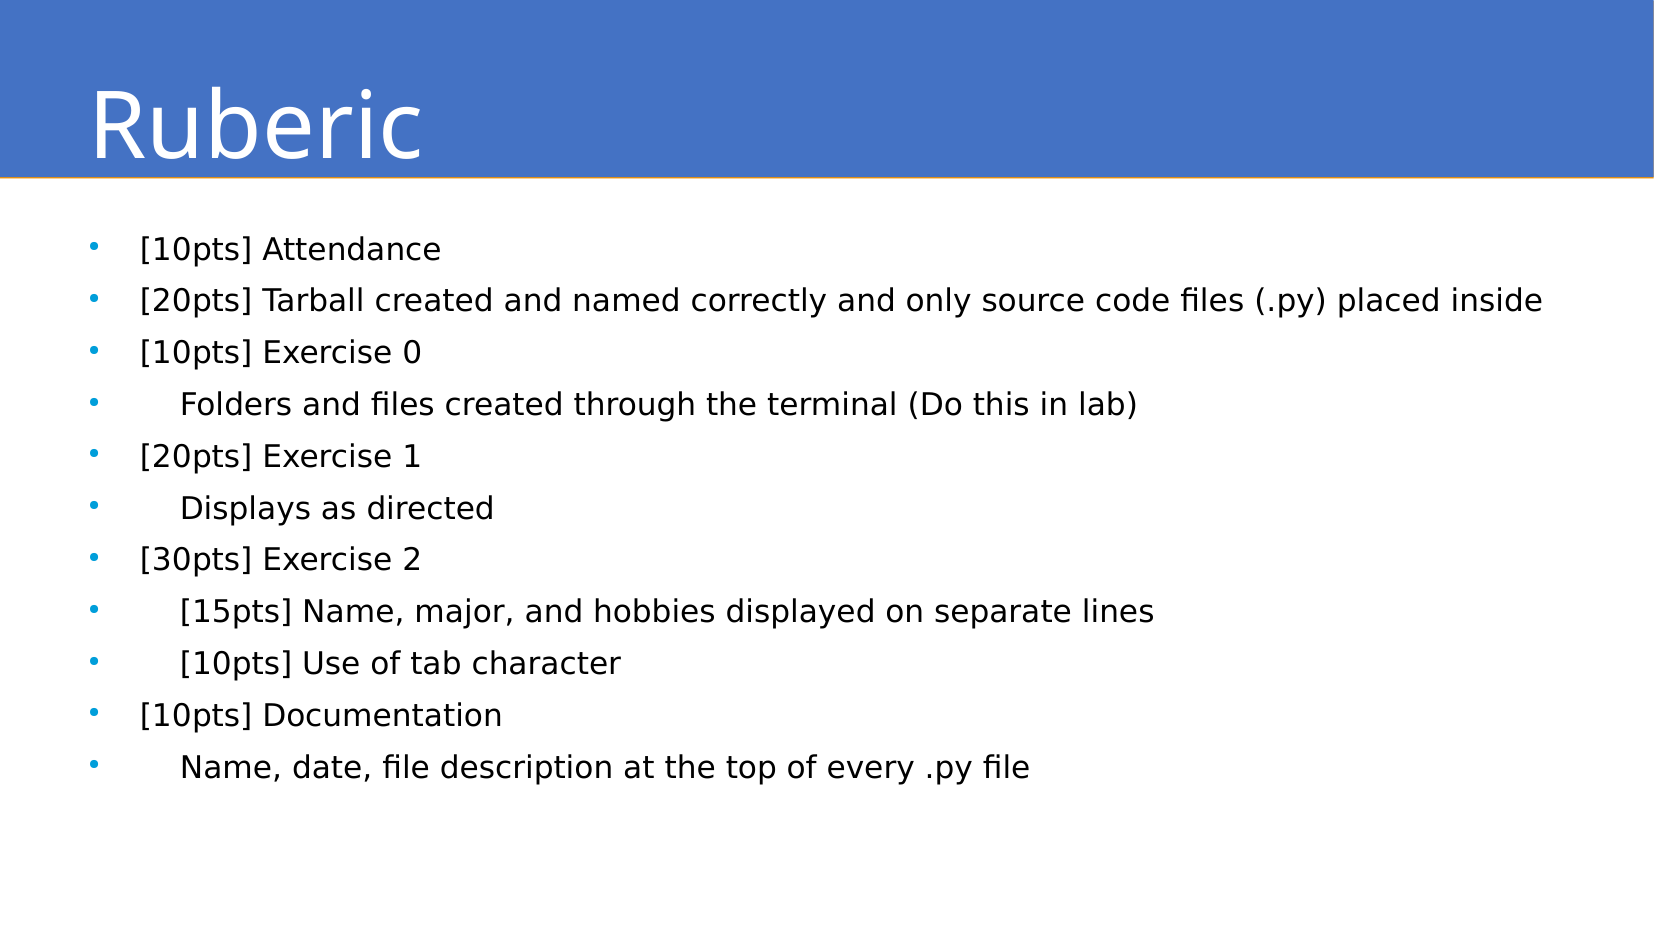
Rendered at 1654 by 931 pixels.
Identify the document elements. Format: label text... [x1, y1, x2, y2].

title Ruberic [88, 14, 1565, 178]
list [10pts] Attendance [20pts] Tarball created and named correctly and only source code files (.py) placed inside [10pts] Exercise 0 Folders and files created through the terminal (Do this in lab) [20pts] Exercise 1 Displays as directed [30pts] Exercise 2 [15pts] Name, major, and hobbies displayed on separate lines [10pts] Use of tab character [10pts] Documentation Name, date, file description at the top of every .py file [88, 236, 1565, 813]
